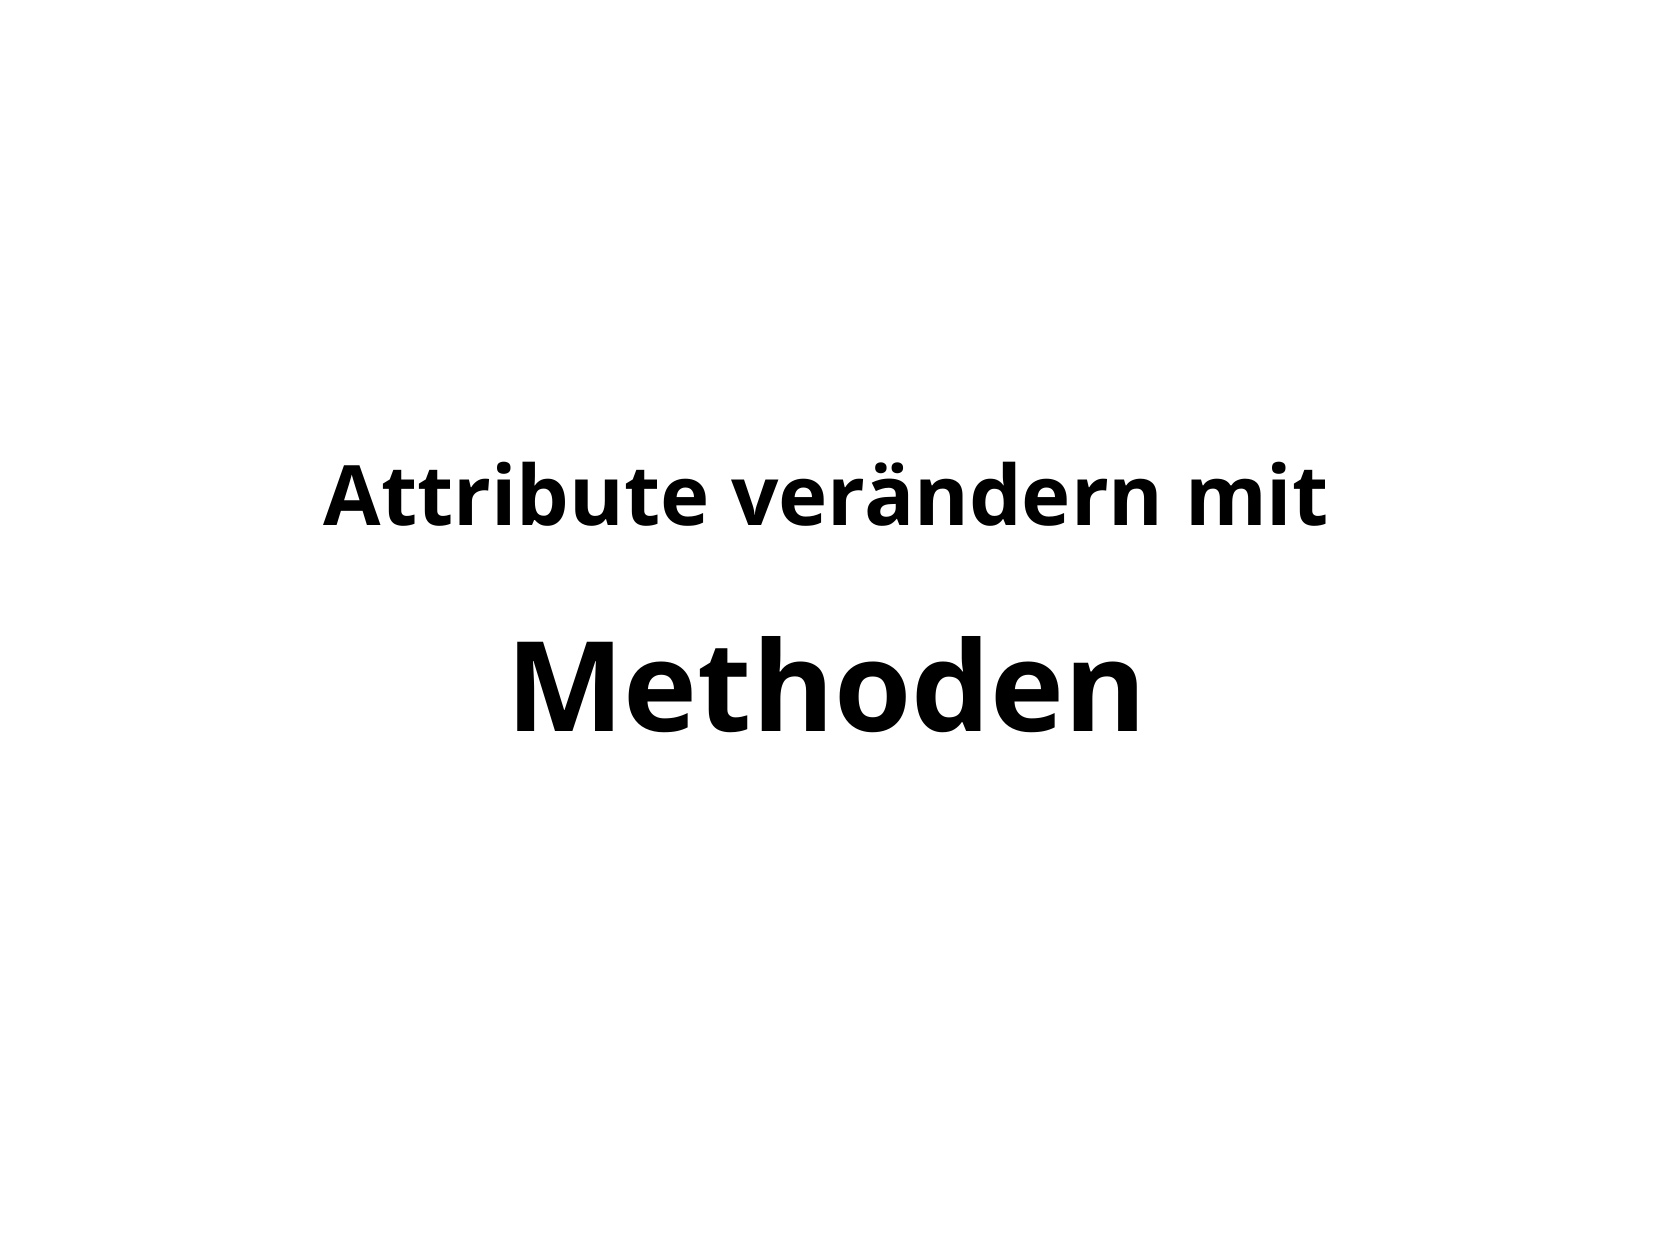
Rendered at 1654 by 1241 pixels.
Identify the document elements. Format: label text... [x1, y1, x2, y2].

subtitle Attribute verändern mit Methoden [23, 82, 1630, 1123]
